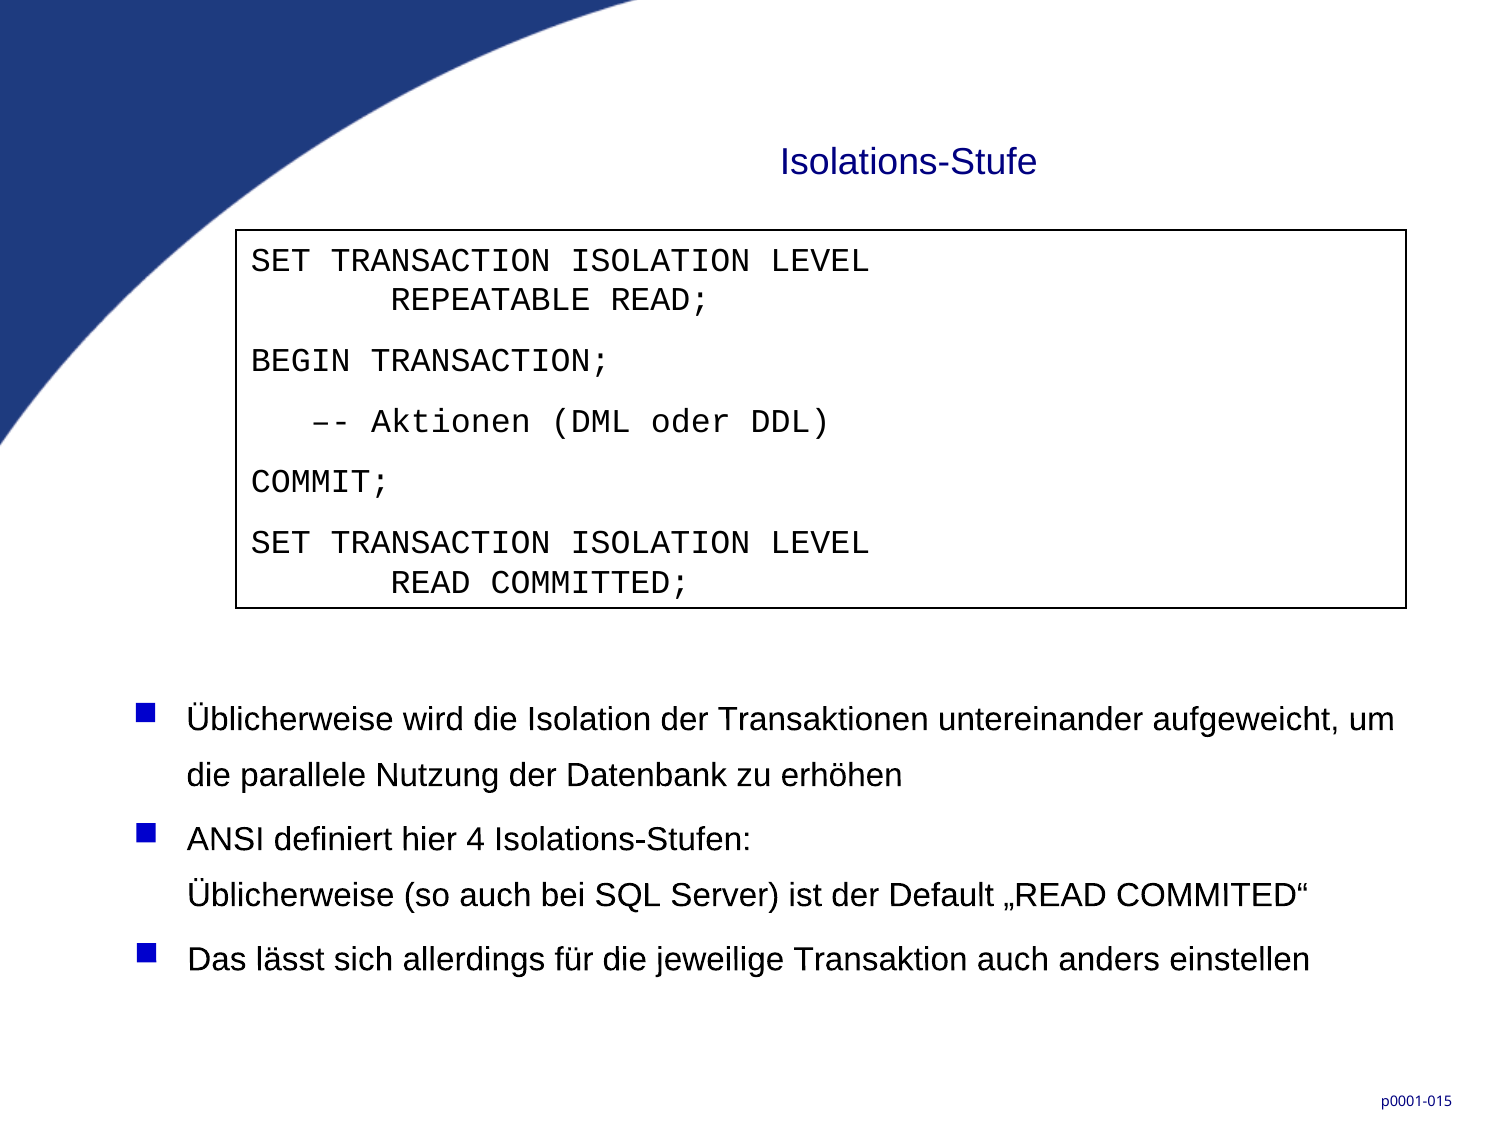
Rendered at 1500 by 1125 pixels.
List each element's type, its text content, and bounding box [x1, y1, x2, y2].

title Isolations-Stufe [435, 129, 1382, 218]
text_box SET TRANSACTION ISOLATION LEVEL REPEATABLE READ; BEGIN TRANSACTION; –- Aktionen (DML oder DDL) COMMIT; SET TRANSACTION ISOLATION LEVEL READ COMMITTED; [236, 229, 1406, 608]
picture [0, 0, 648, 462]
text_box Üblicherweise wird die Isolation der Transaktionen untereinander aufgeweicht, um die parallele Nutzung der Datenbank zu erhöhen ANSI definiert hier 4 Isolations-Stufen: Üblicherweise (so auch bei SQL Server) ist der Default „READ COMMITED“ Das lässt sich allerdings für die jeweilige Transaktion auch anders einstellen [118, 673, 1444, 1125]
